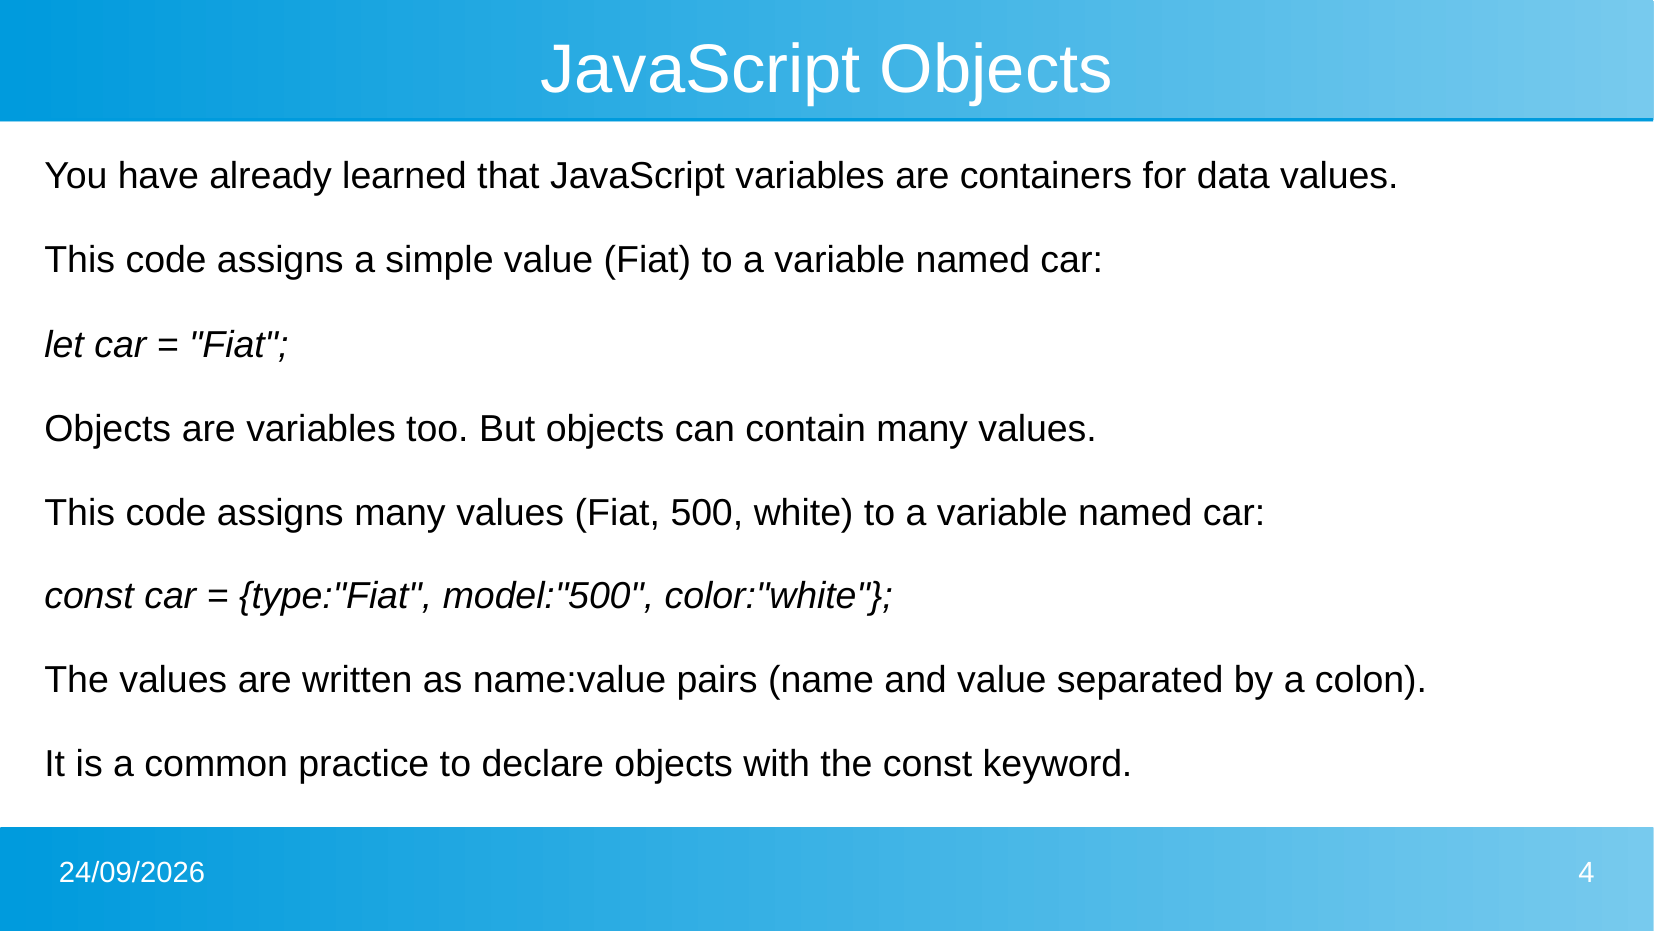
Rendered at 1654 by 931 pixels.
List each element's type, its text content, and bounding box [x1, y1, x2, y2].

title JavaScript Objects [59, 29, 1595, 108]
text_box You have already learned that JavaScript variables are containers for data values. This code assigns a simple value (Fiat) to a variable named car: let car = "Fiat"; Objects are variables too. But objects can contain many values. This code assigns many values (Fiat, 500, white) to a variable named car: const car = {type:"Fiat", model:"500", color:"white"}; The values are written as name:value pairs (name and value separated by a colon). It is a common practice to declare objects with the const keyword. [29, 147, 1625, 835]
